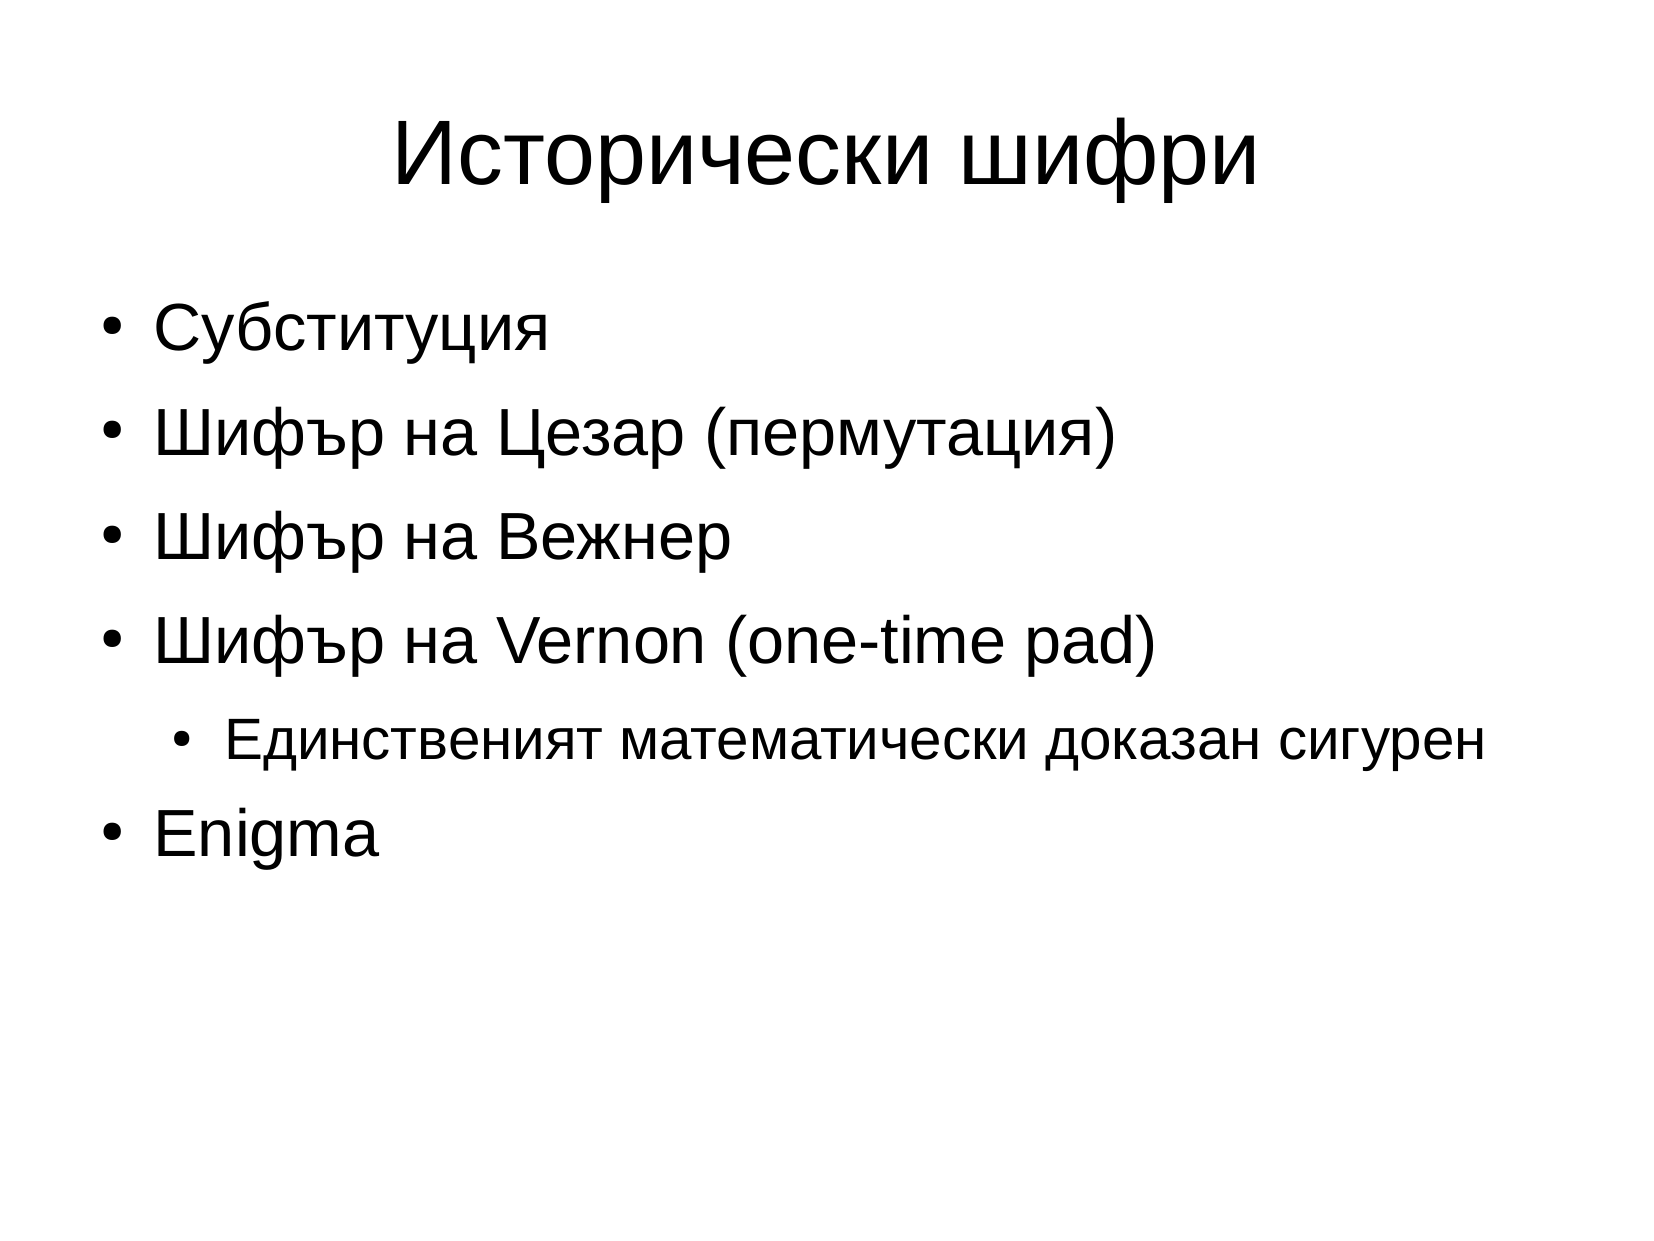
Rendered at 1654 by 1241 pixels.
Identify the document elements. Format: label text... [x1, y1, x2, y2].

list Субституция Шифър на Цезар (пермутация) Шифър на Вежнер Шифър на Vernon (one-time pad) Единственият математически доказан сигурен Enigma [82, 290, 1571, 1109]
title Исторически шифри [82, 56, 1571, 250]
